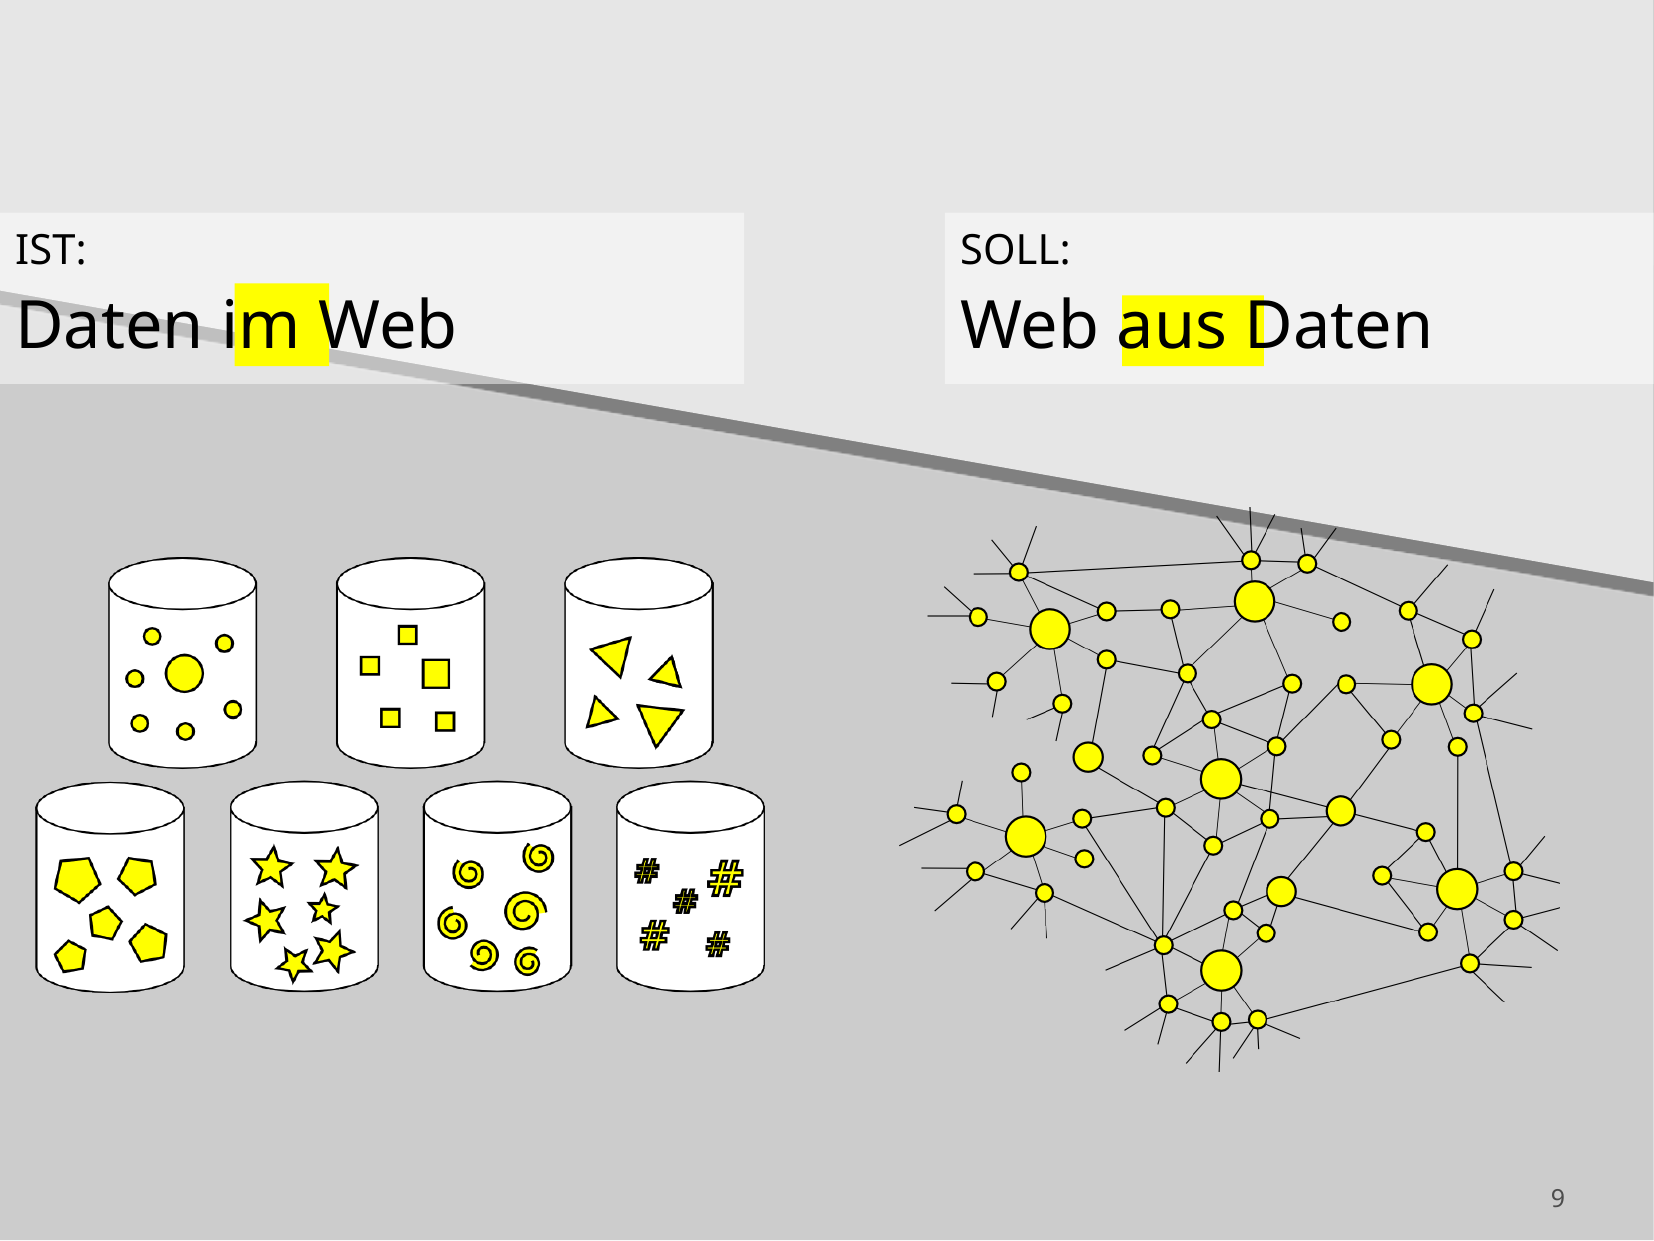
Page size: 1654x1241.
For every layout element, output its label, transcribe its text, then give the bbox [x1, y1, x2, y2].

picture [899, 507, 1560, 1073]
text_box IST: Daten im Web [0, 212, 804, 379]
text_box SOLL: Web aus Daten [945, 212, 1654, 379]
text_box [0, 379, 745, 384]
text_box [944, 212, 1654, 384]
picture [35, 557, 765, 993]
